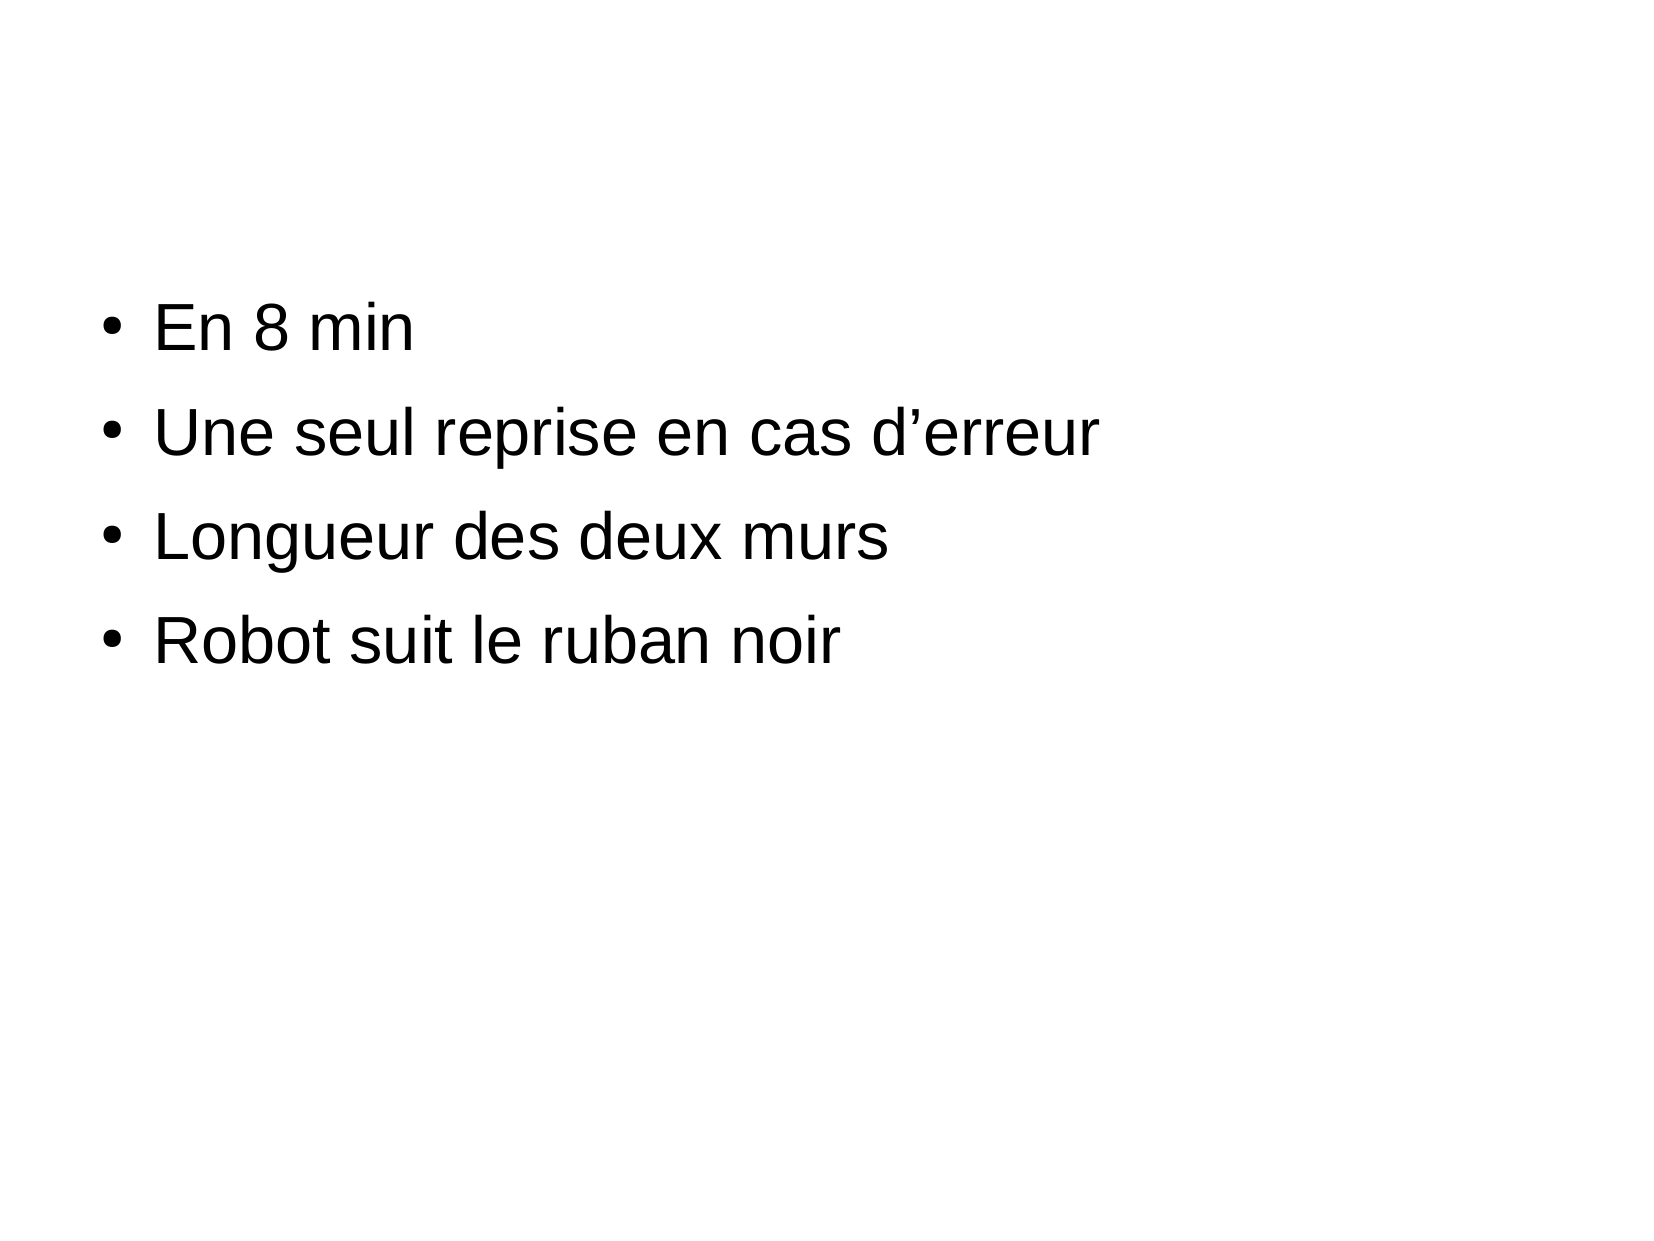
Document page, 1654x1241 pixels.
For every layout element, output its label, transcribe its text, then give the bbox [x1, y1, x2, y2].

list En 8 min Une seul reprise en cas d’erreur Longueur des deux murs Robot suit le ruban noir [82, 290, 1571, 1010]
